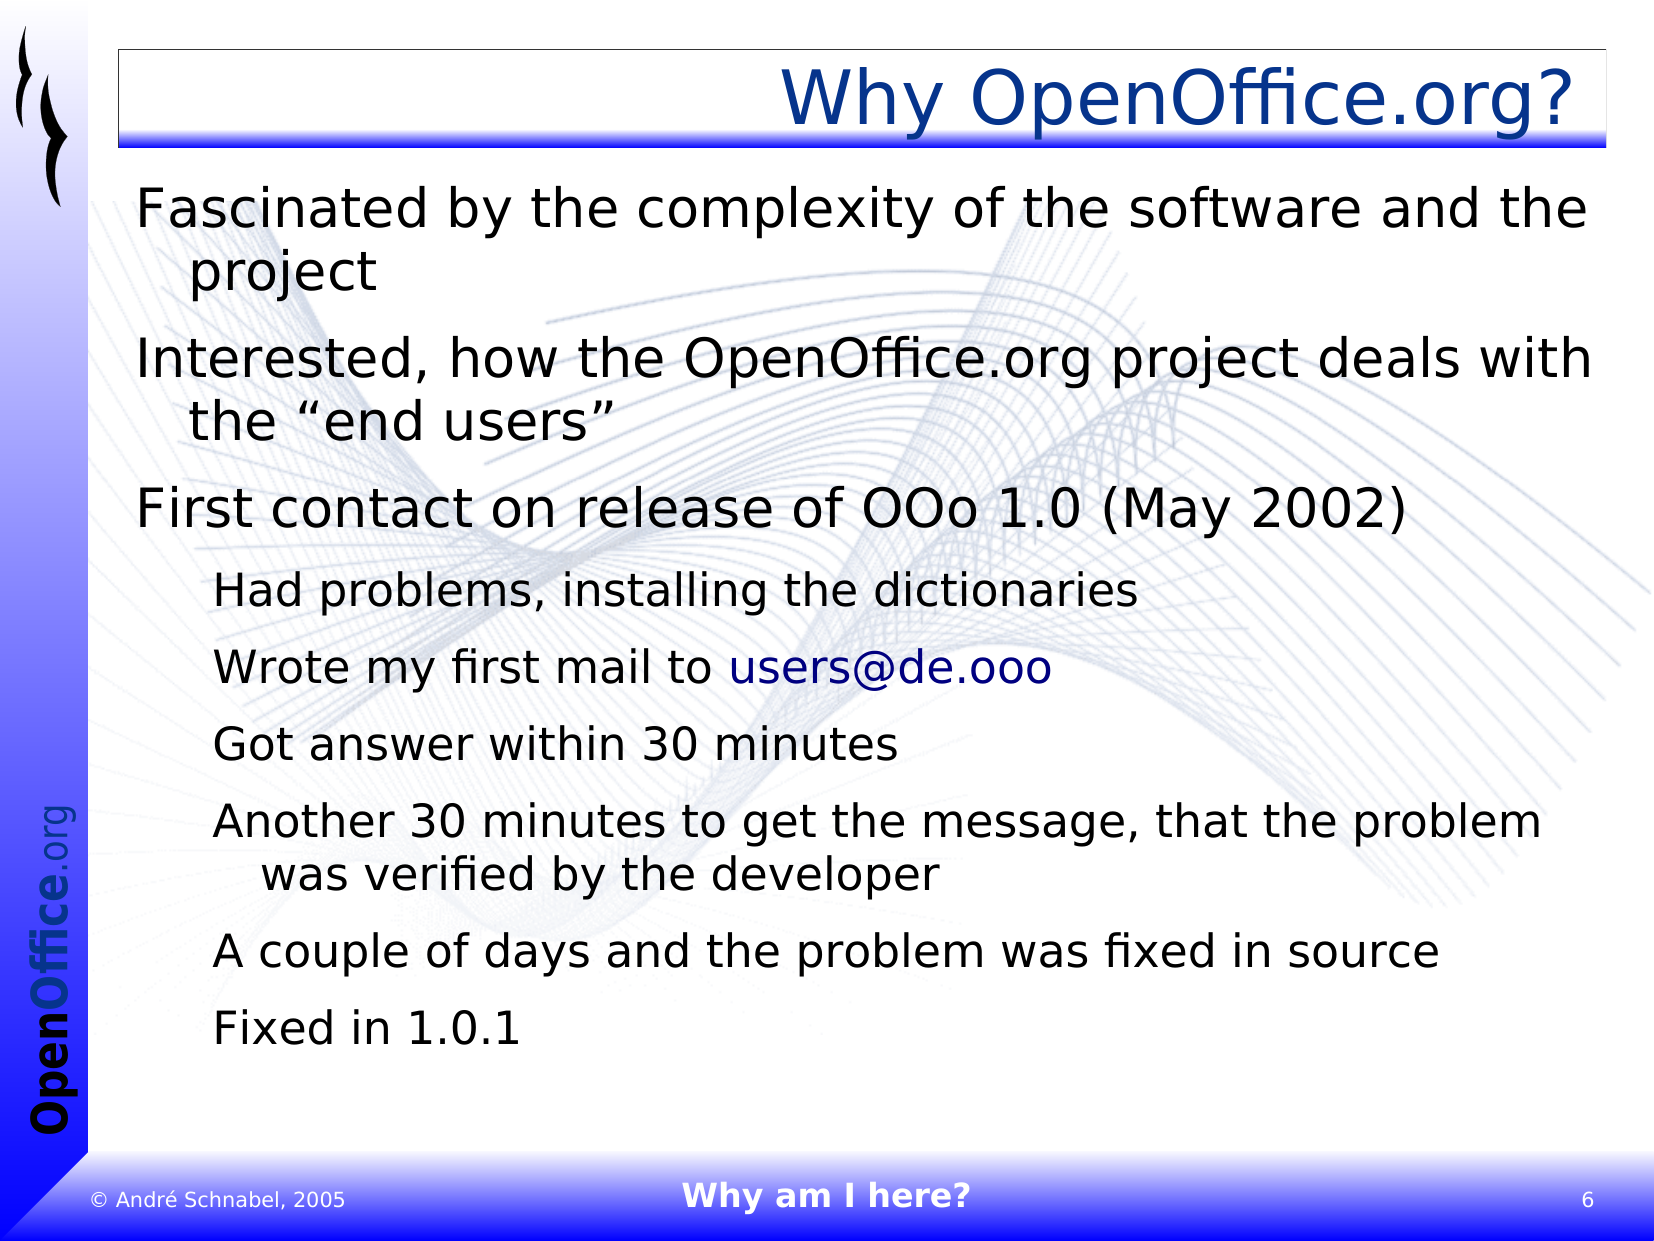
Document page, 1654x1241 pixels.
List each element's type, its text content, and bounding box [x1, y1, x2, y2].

list Fascinated by the complexity of the software and the project Interested, how the OpenOffice.org project deals with the “end users” First contact on release of OOo 1.0 (May 2002) Had problems, installing the dictionaries Wrote my first mail to users@de.ooo Got answer within 30 minutes Another 30 minutes to get the message, that the problem was verified by the developer A couple of days and the problem was fixed in source Fixed in 1.0.1 [118, 177, 1607, 1109]
title Why OpenOffice.org? [118, 49, 1607, 148]
